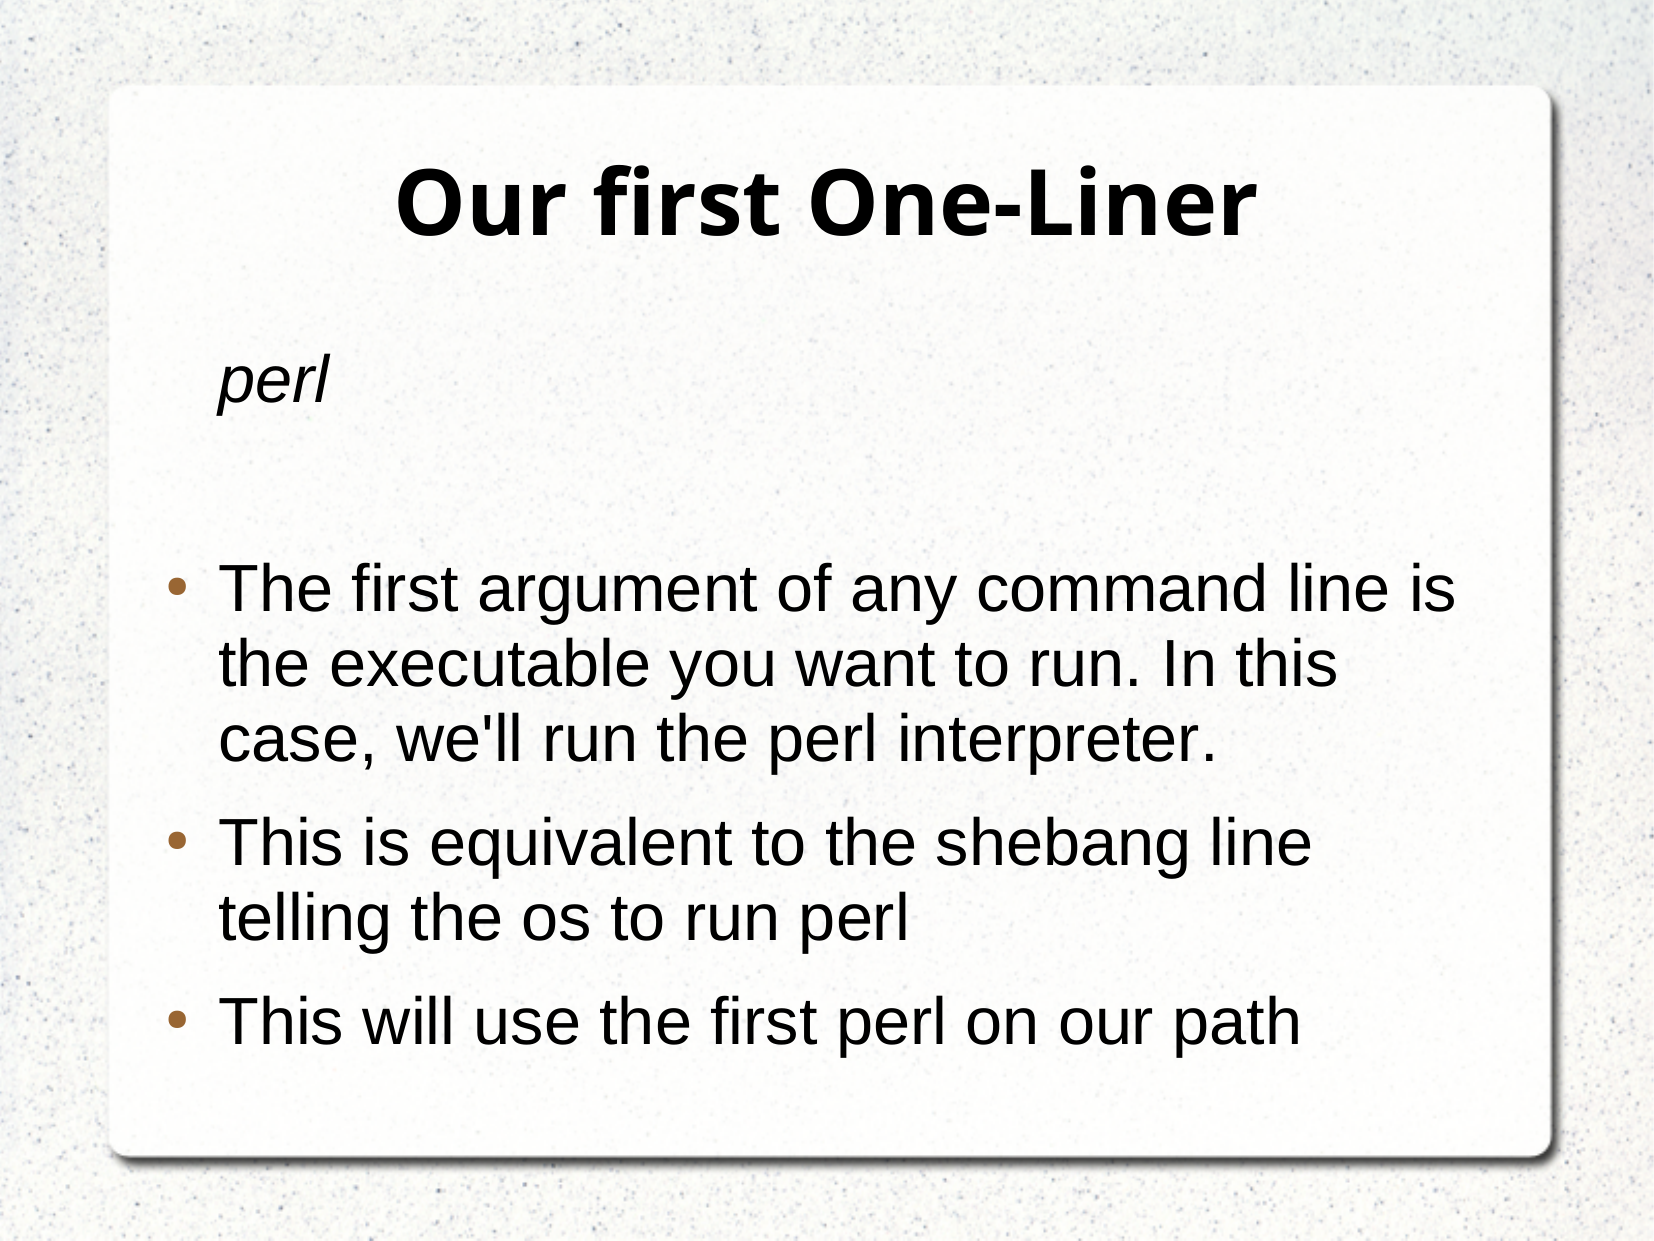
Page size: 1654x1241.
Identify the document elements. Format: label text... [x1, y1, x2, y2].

picture [0, 0, 1654, 1241]
title Our first One-Liner [118, 96, 1536, 304]
list perl The first argument of any command line is the executable you want to run. In this case, we'll run the perl interpreter. This is equivalent to the shebang line telling the os to run perl This will use the first perl on our path [147, 342, 1506, 1057]
